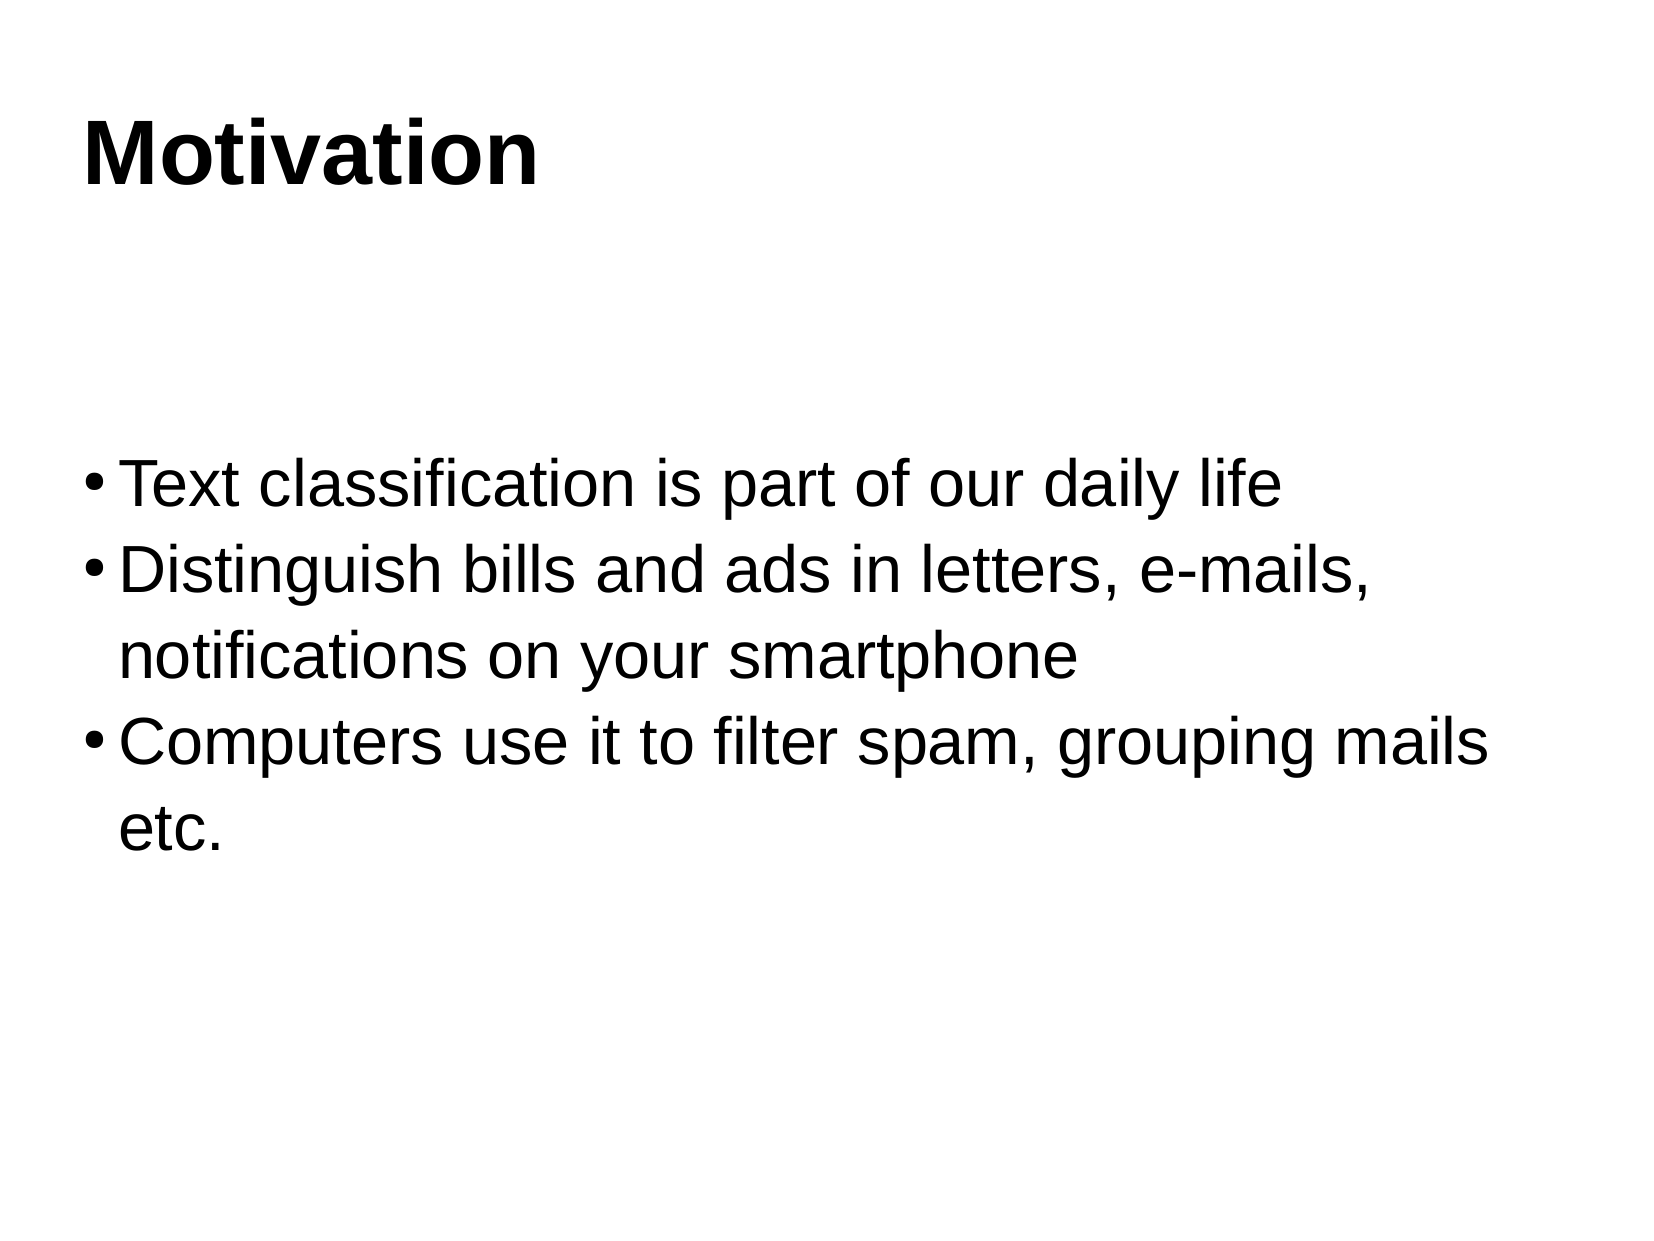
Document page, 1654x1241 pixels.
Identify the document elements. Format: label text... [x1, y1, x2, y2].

subtitle Text classification is part of our daily life Distinguish bills and ads in letters, e-mails, notifications on your smartphone Computers use it to filter spam, grouping mails etc. [82, 290, 1571, 1010]
title Motivation [82, 49, 1571, 257]
